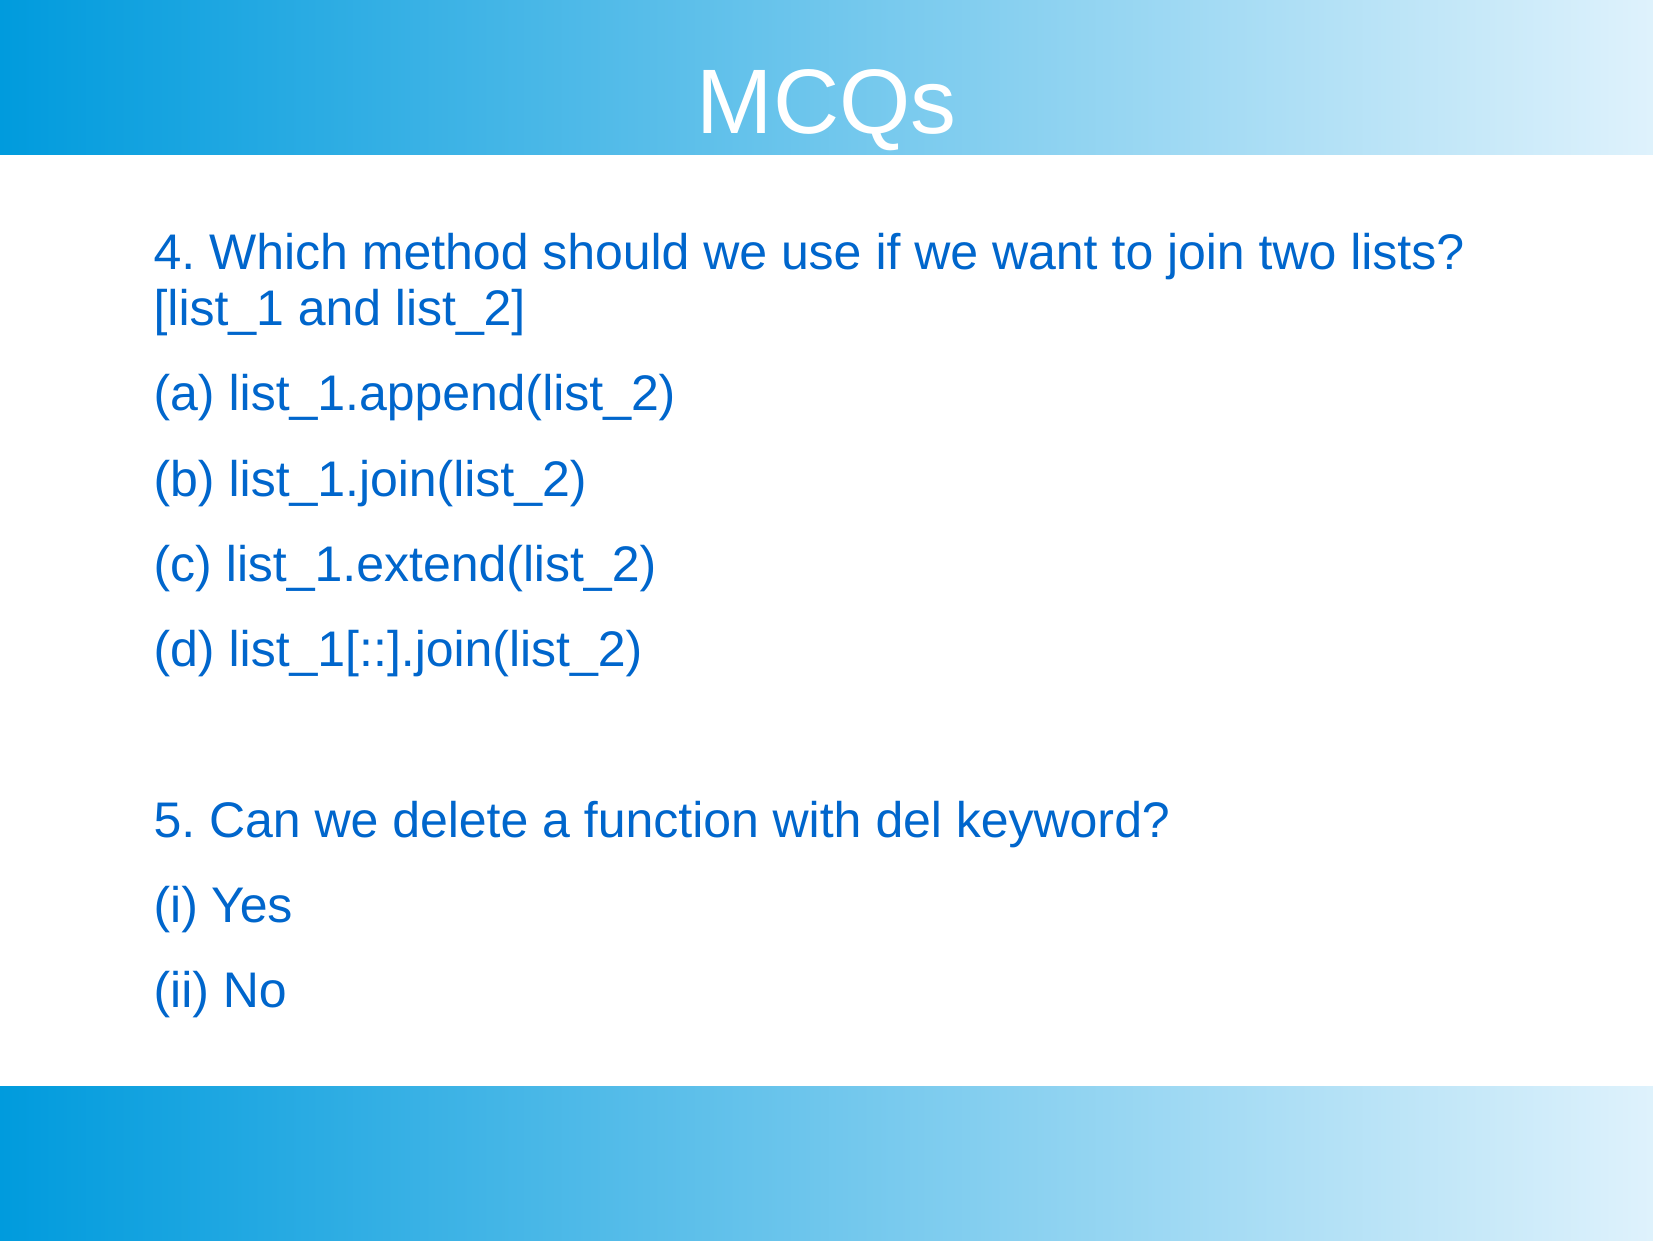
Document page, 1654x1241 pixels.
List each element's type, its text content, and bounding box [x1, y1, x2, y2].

list 4. Which method should we use if we want to join two lists? [list_1 and list_2] (a) list_1.append(list_2) (b) list_1.join(list_2) (c) list_1.extend(list_2) (d) list_1[::].join(list_2) 5. Can we delete a function with del keyword? (i) Yes (ii) No [82, 224, 1571, 1010]
title MCQs [82, 49, 1571, 155]
